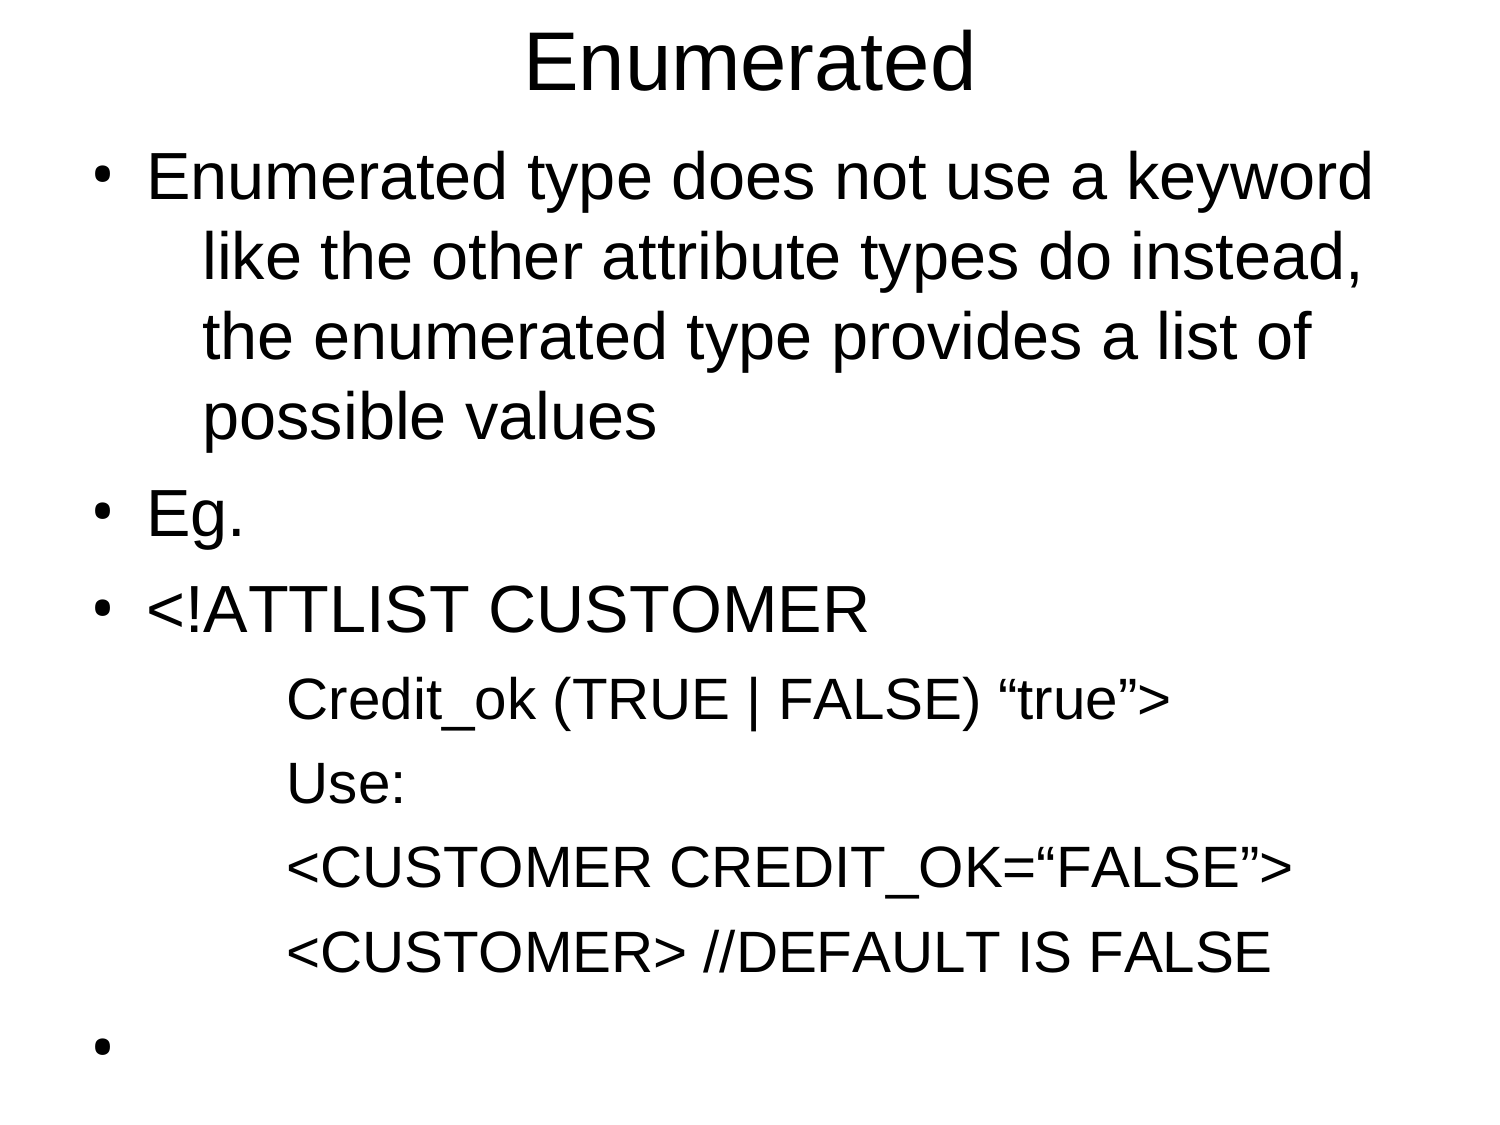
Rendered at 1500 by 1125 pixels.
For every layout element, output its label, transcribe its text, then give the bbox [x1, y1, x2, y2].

title Enumerated [75, 0, 1426, 88]
list Enumerated type does not use a keyword like the other attribute types do instead, the enumerated type provides a list of possible values Eg. <!ATTLIST CUSTOMER Credit_ok (TRUE | FALSE) “true”> Use: <CUSTOMER CREDIT_OK=“FALSE”> <CUSTOMER> //DEFAULT IS FALSE [75, 125, 1438, 1063]
